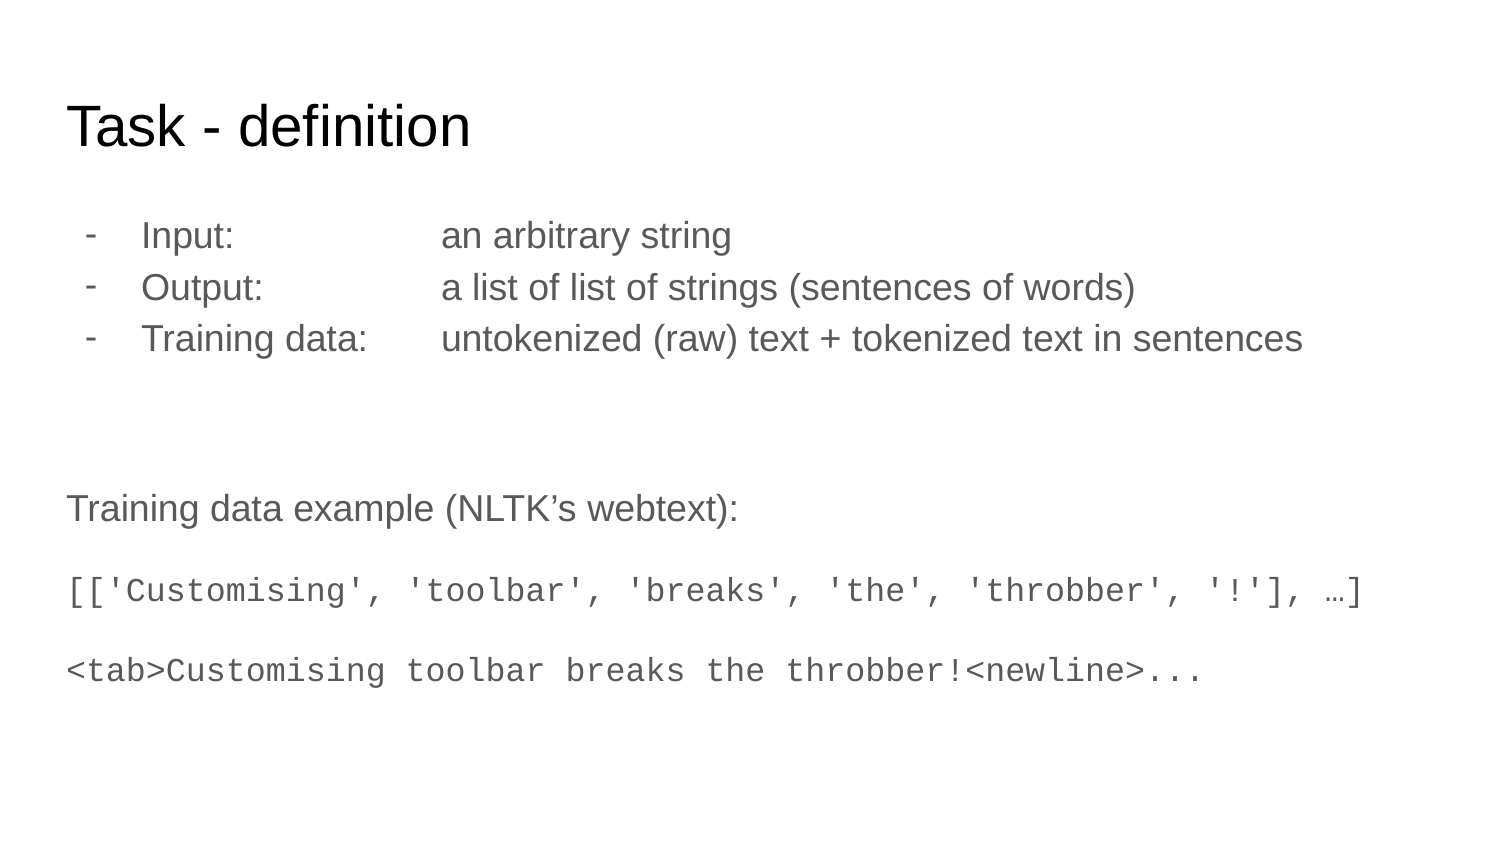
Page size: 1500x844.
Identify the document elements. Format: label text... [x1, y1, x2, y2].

list Input: an arbitrary string Output: a list of list of strings (sentences of words) Training data: untokenized (raw) text + tokenized text in sentences Training data example (NLTK’s webtext): [['Customising', 'toolbar', 'breaks', 'the', 'throbber', '!'], …] <tab>Customising toolbar breaks the throbber!<newline>... [51, 189, 1449, 787]
title Task - definition [51, 72, 1449, 167]
